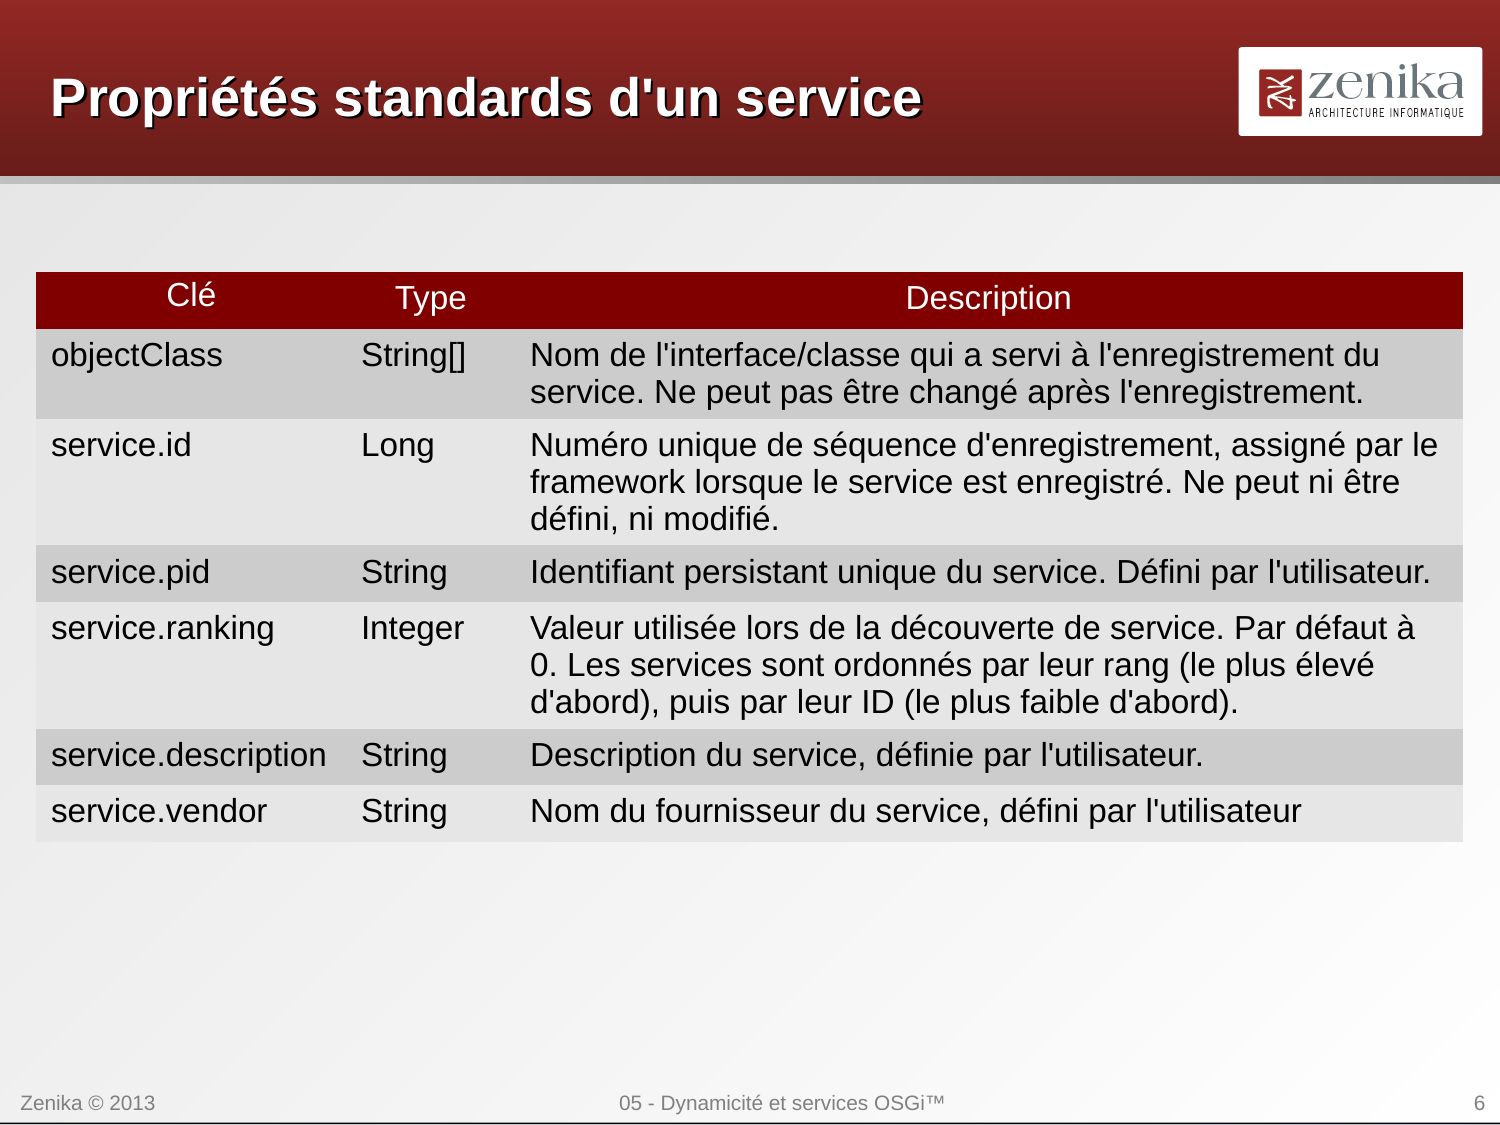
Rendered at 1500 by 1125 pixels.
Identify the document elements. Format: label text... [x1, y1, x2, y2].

table_cell Integer [346, 602, 515, 729]
table_cell String[] [346, 329, 515, 419]
table_cell String [346, 785, 515, 842]
table_cell objectClass [36, 329, 346, 419]
table_cell service.ranking [36, 602, 346, 729]
table_header Description [515, 272, 1463, 329]
table_cell Numéro unique de séquence d'enregistrement, assigné par le framework lorsque le service est enregistré. Ne peut ni être défini, ni modifié. [515, 419, 1463, 545]
table_cell Valeur utilisée lors de la découverte de service. Par défaut à 0. Les services sont ordonnés par leur rang (le plus élevé d'abord), puis par leur ID (le plus faible d'abord). [515, 602, 1463, 729]
table_header Type [346, 272, 515, 329]
table_cell service.pid [36, 545, 346, 602]
table_cell service.id [36, 419, 346, 545]
table_cell service.vendor [36, 785, 346, 842]
table_cell Description du service, définie par l'utilisateur. [515, 729, 1463, 785]
table_cell Nom du fournisseur du service, défini par l'utilisateur [515, 785, 1463, 842]
table_header Clé [36, 272, 346, 329]
table_cell Nom de l'interface/classe qui a servi à l'enregistrement du service. Ne peut pas être changé après l'enregistrement. [515, 329, 1463, 419]
title Propriétés standards d'un service [50, 15, 1206, 180]
table_cell Long [346, 419, 515, 545]
picture [1257, 58, 1464, 125]
table_cell service.description [36, 729, 346, 785]
table_cell String [346, 545, 515, 602]
table_cell String [346, 729, 515, 785]
table_cell Identifiant persistant unique du service. Défini par l'utilisateur. [515, 545, 1463, 602]
